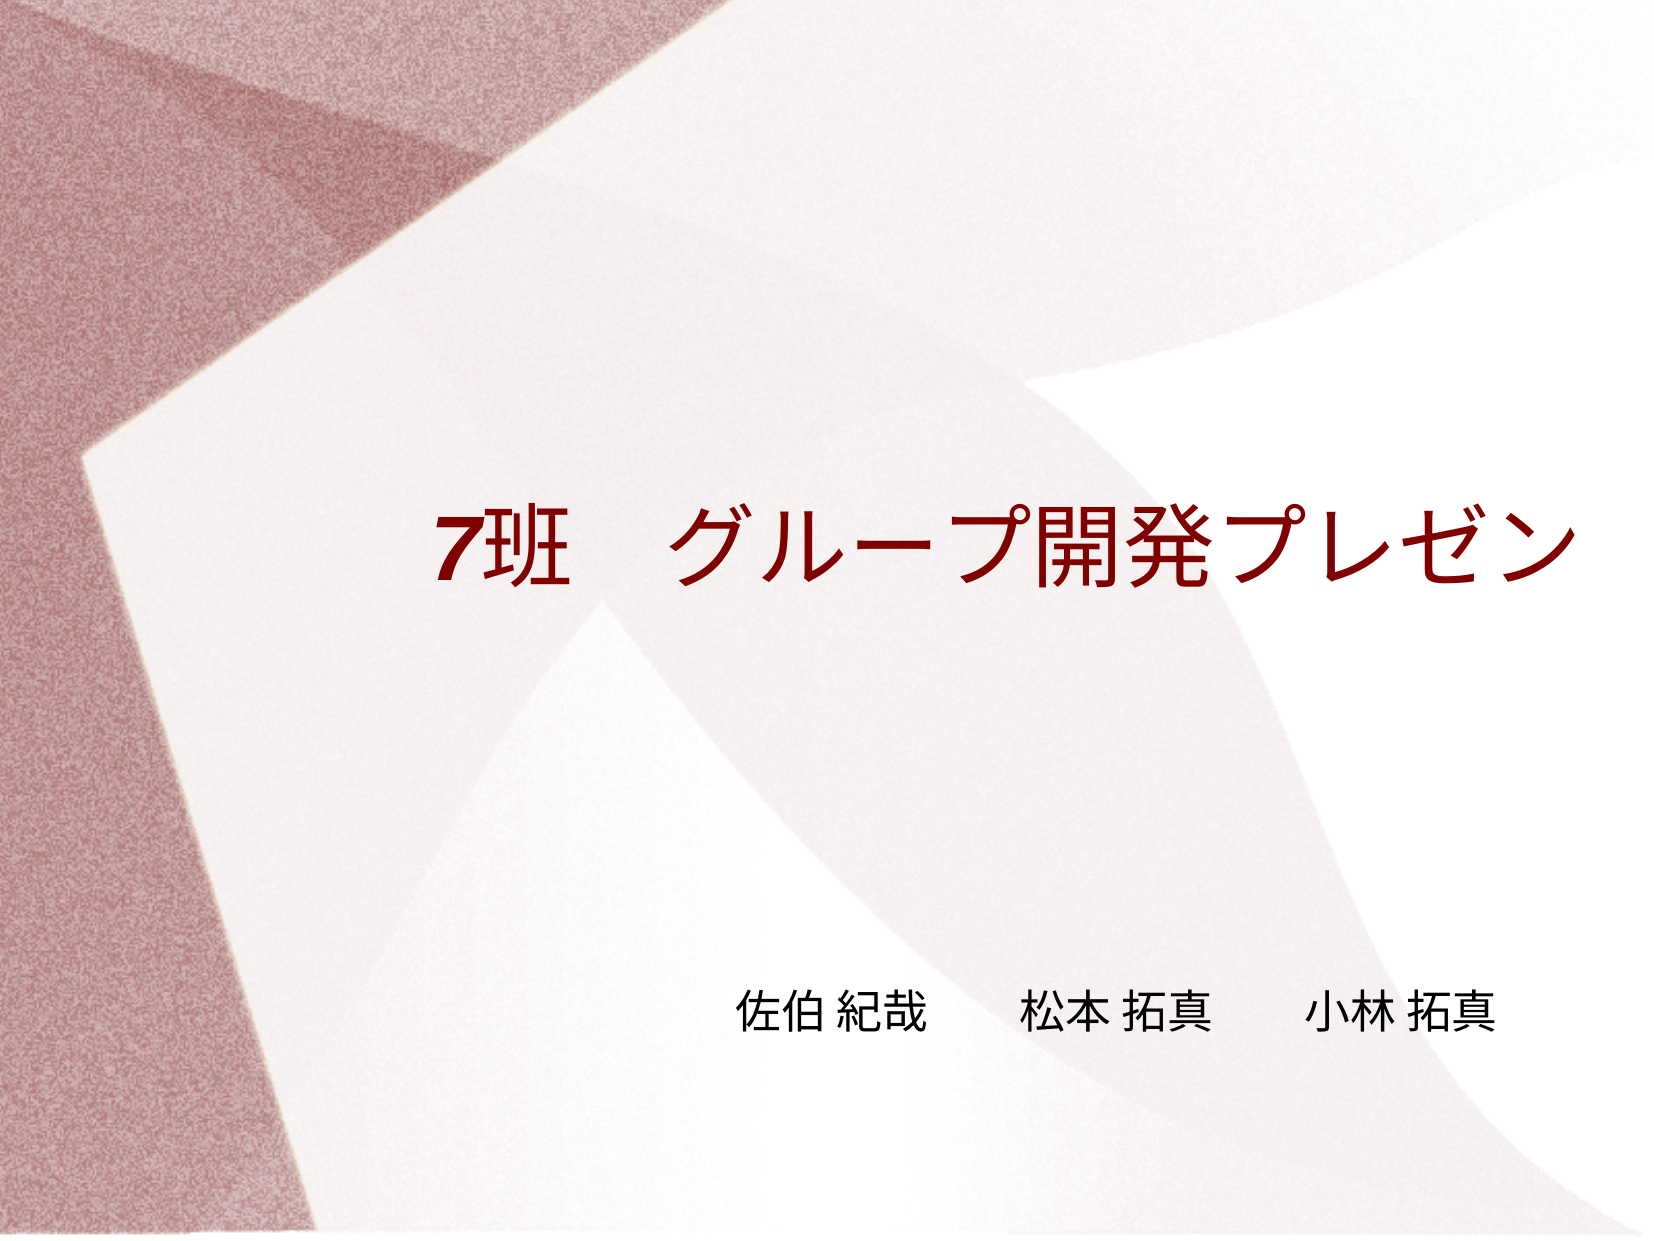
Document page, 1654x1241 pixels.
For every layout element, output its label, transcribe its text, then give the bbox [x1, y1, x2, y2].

text_box 佐伯 紀哉 松本 拓真 小林 拓真 [720, 968, 1654, 1134]
picture [0, 0, 1654, 1241]
title 7班 グループ開発プレゼン [94, 437, 1583, 645]
